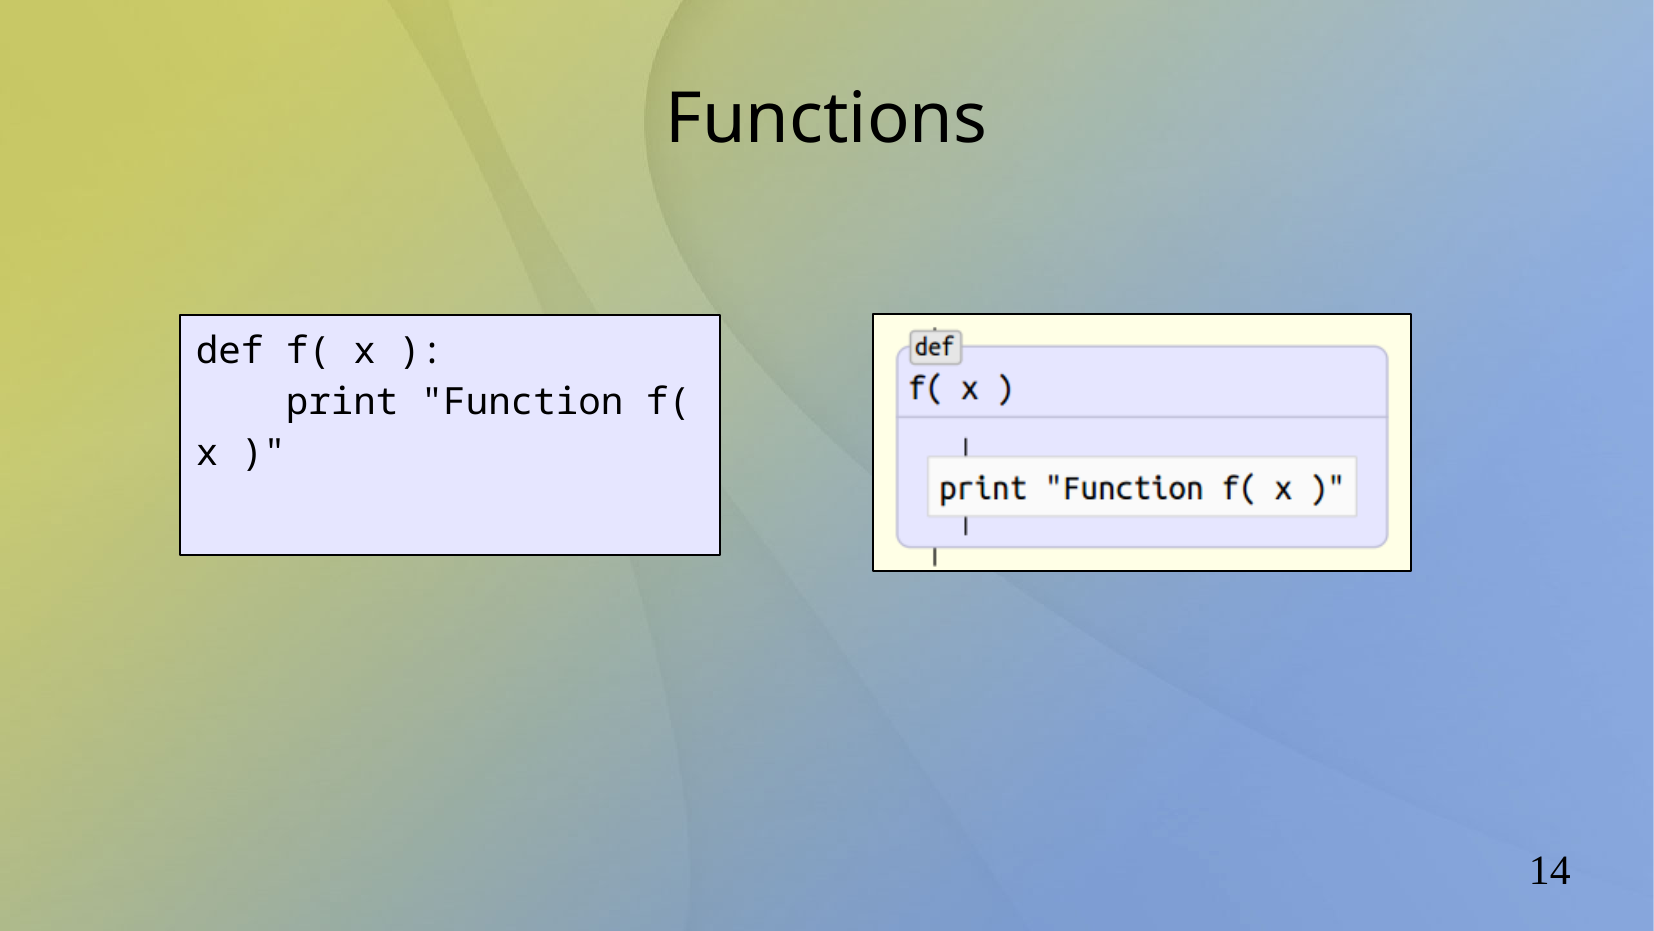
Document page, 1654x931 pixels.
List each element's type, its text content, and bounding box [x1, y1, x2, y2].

title Functions [82, 37, 1571, 193]
text_box def f( x ): print "Function f( x )" [180, 315, 721, 556]
picture [0, 0, 1654, 931]
